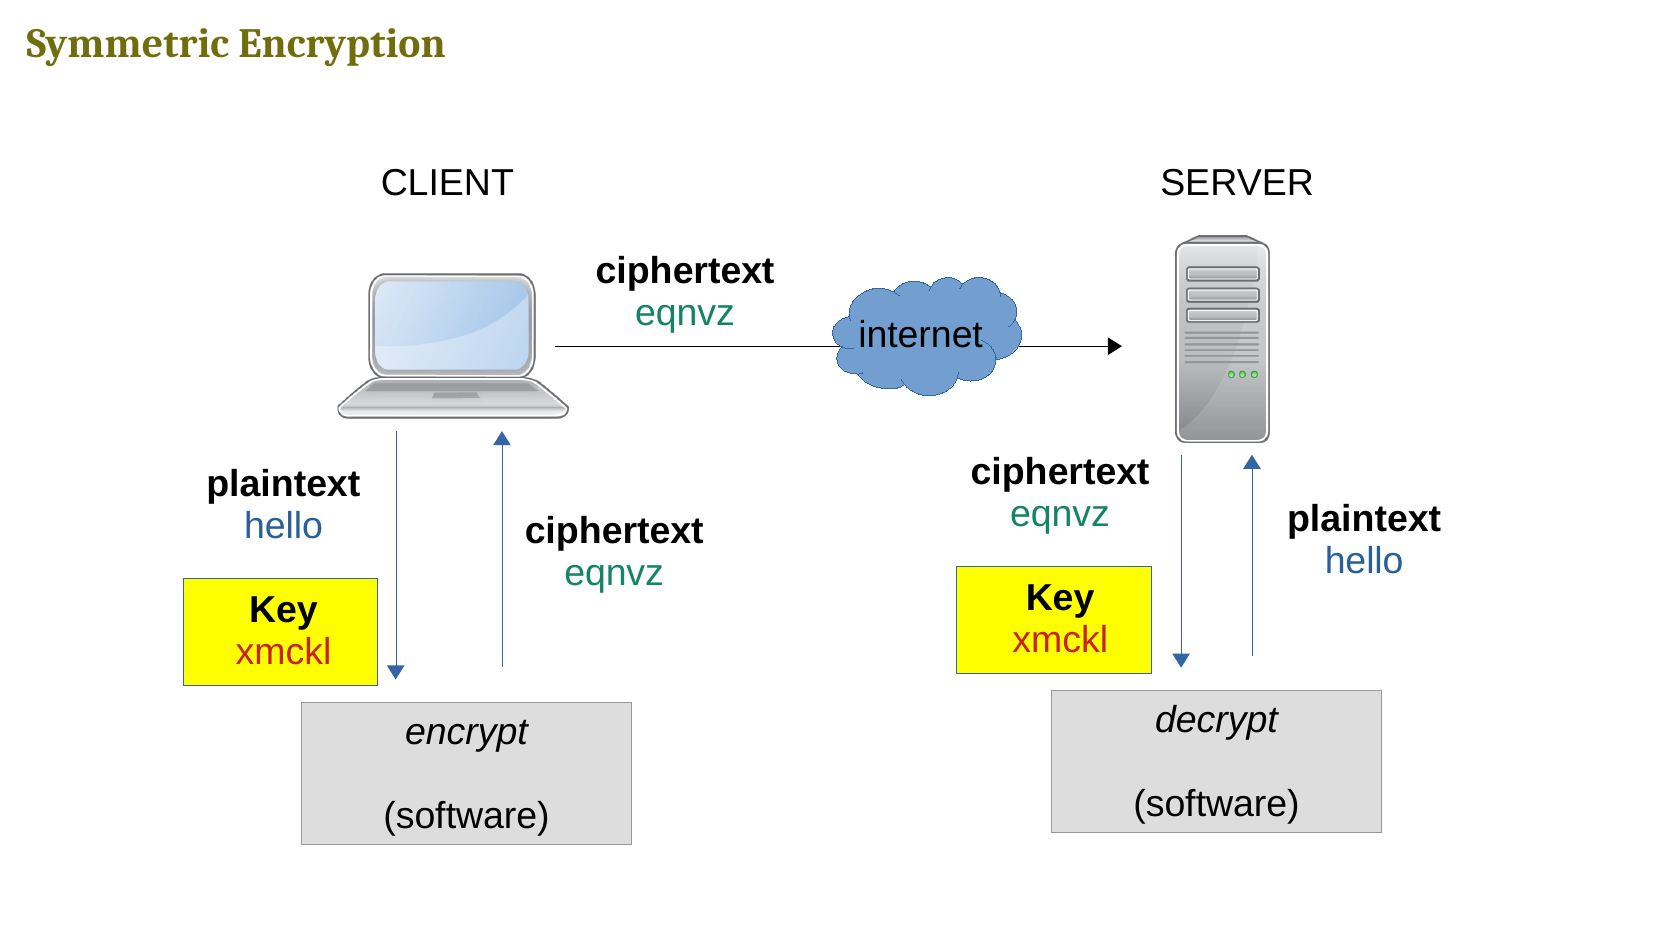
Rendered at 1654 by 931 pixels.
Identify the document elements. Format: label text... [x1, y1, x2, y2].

text_box plaintext hello [1257, 490, 1471, 589]
text_box [183, 680, 378, 686]
text_box ciphertext eqnvz Key xmckl [950, 442, 1170, 668]
text_box [956, 668, 1152, 674]
text_box plaintext hello Key xmckl [183, 454, 384, 680]
text_box internet [832, 277, 1022, 396]
picture [327, 263, 579, 429]
text_box decrypt (software) [1051, 690, 1382, 833]
text_box CLIENT [366, 153, 529, 211]
text_box ciphertext eqnvz [507, 501, 721, 601]
picture [1175, 235, 1270, 443]
text_box SERVER [1145, 153, 1329, 211]
text_box encrypt (software) [301, 702, 632, 845]
text_box ciphertext eqnvz [578, 242, 792, 341]
text_box Symmetric Encryption [11, 12, 1004, 77]
